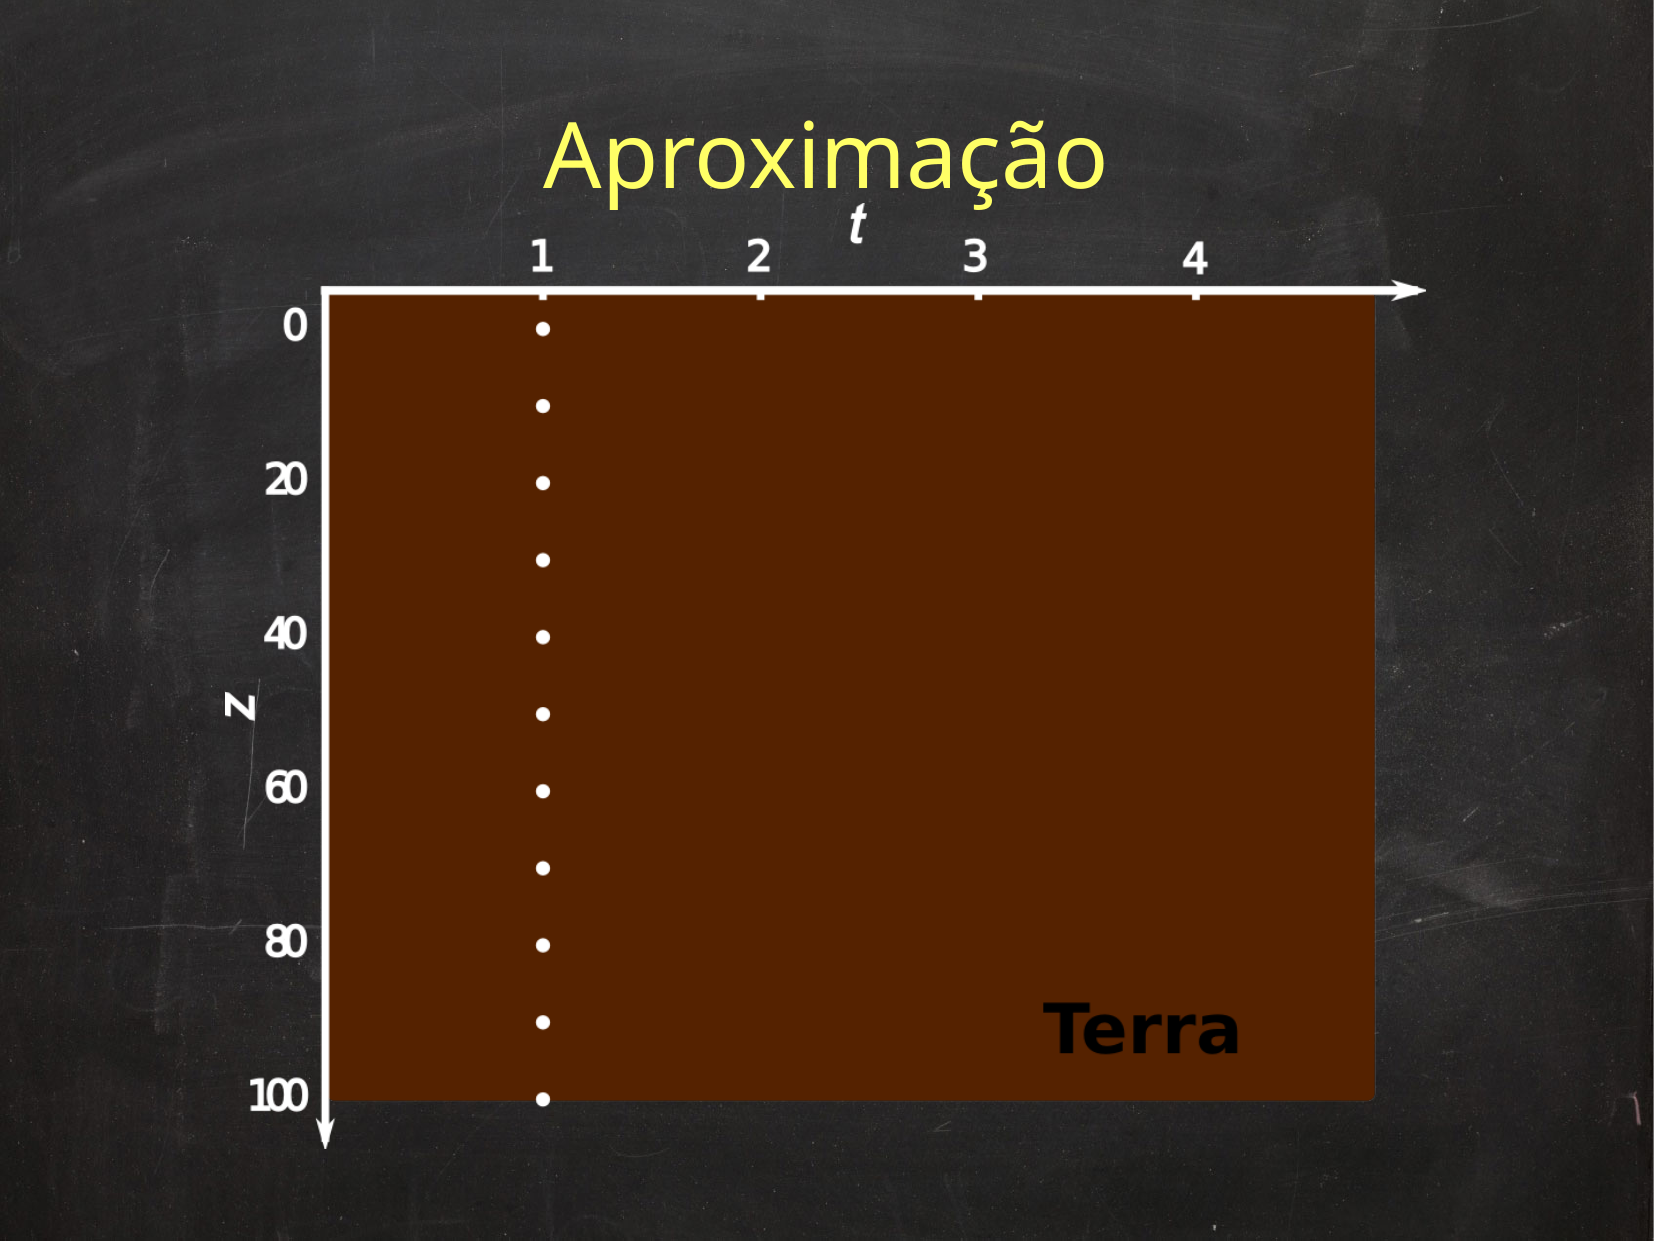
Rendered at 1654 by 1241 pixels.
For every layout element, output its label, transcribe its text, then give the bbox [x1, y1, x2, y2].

picture [0, 0, 1654, 1241]
title Aproximação [82, 49, 1571, 257]
